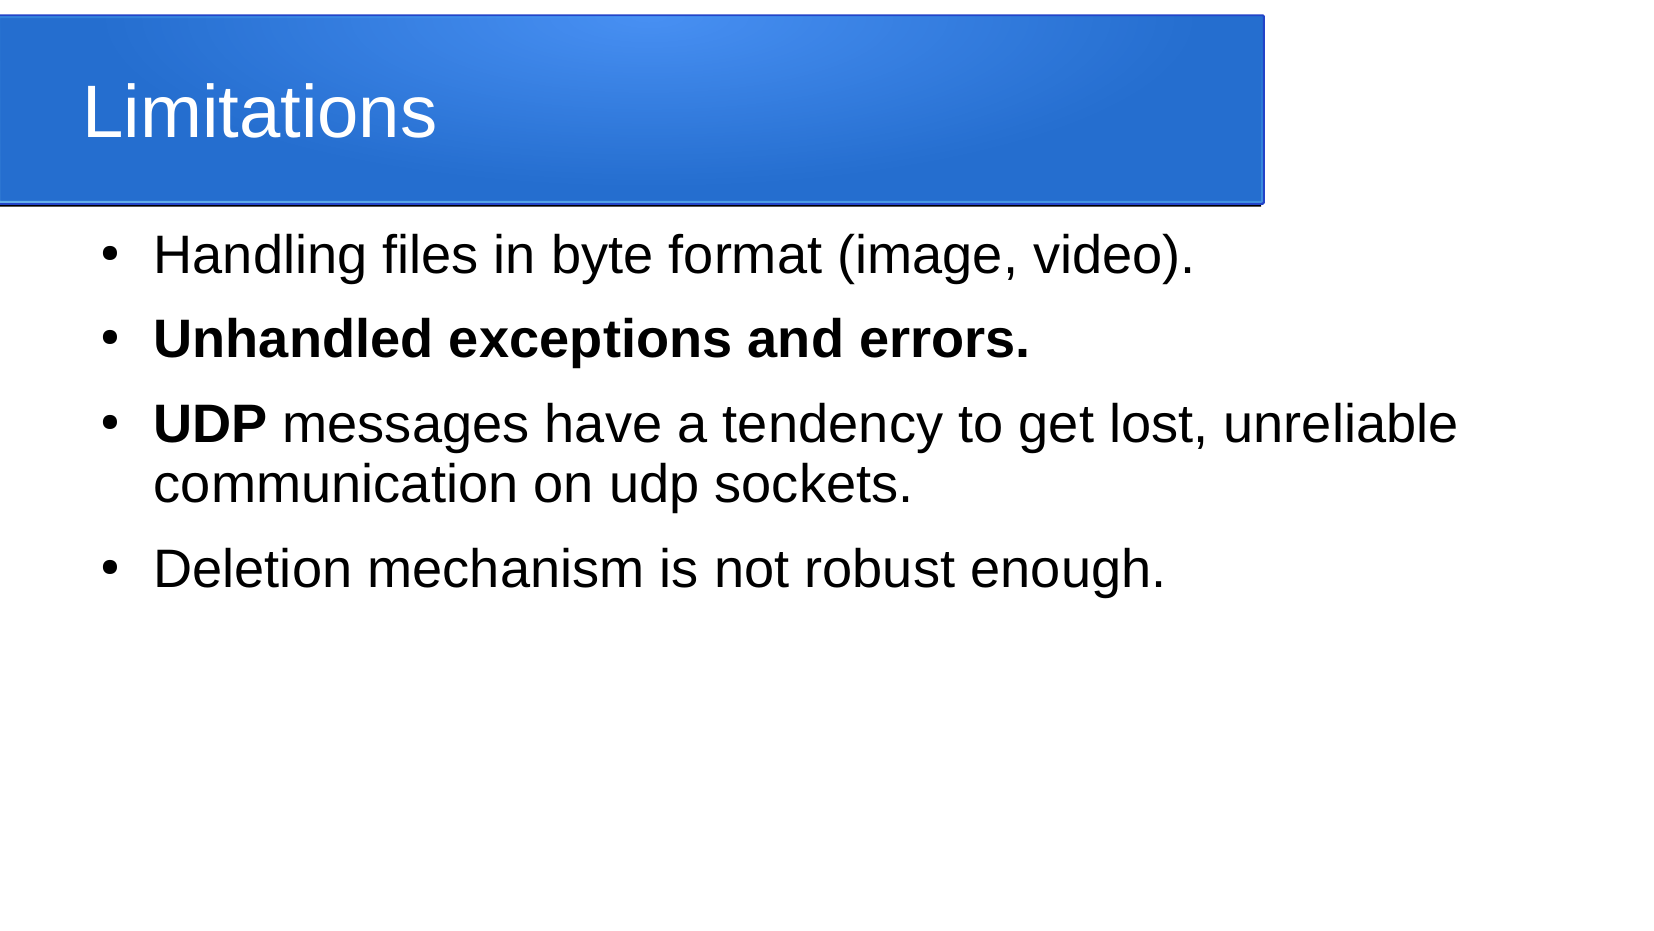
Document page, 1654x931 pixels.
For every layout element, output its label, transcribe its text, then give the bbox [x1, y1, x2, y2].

list Handling files in byte format (image, video). Unhandled exceptions and errors. UDP messages have a tendency to get lost, unreliable communication on udp sockets. Deletion mechanism is not robust enough. [82, 224, 1571, 764]
title Limitations [82, 35, 1235, 189]
